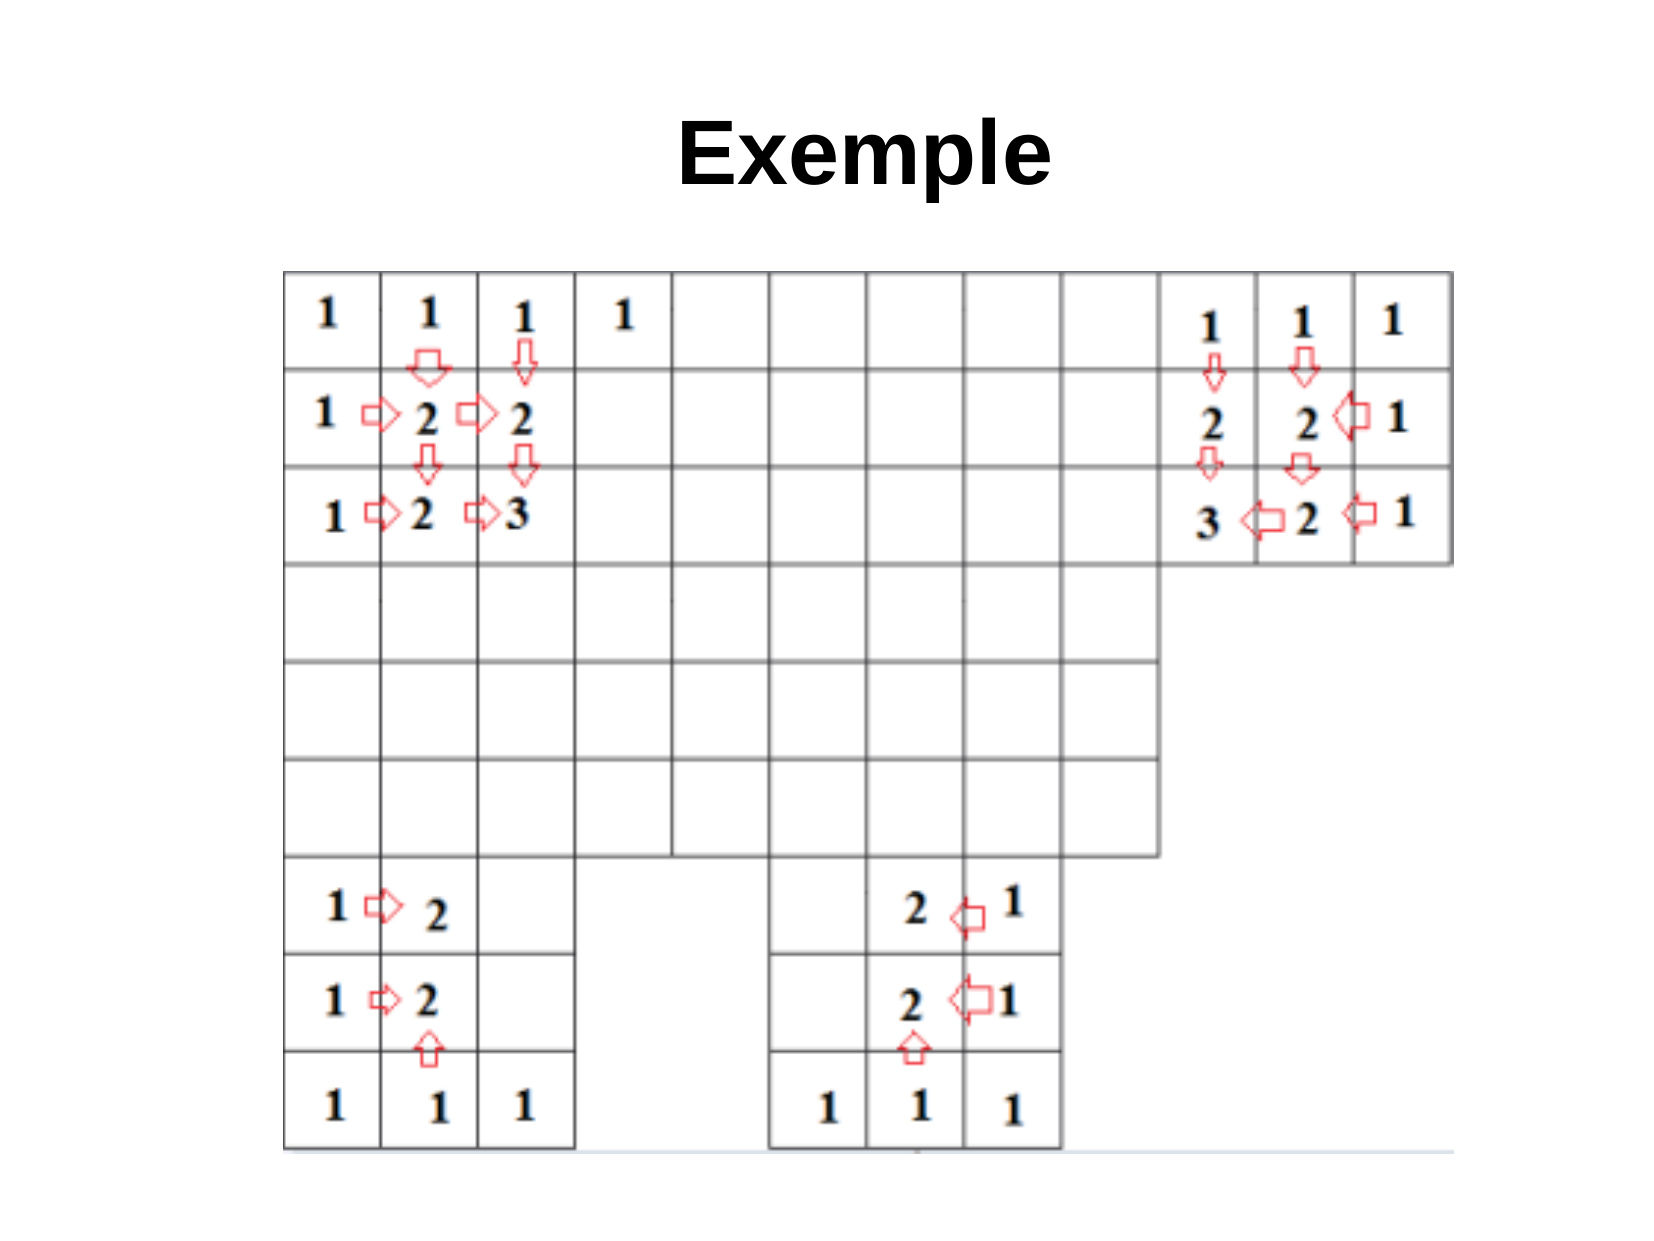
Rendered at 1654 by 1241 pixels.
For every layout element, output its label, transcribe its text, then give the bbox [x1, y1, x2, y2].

picture [283, 271, 1454, 1154]
text_box Exemple [661, 94, 1069, 212]
